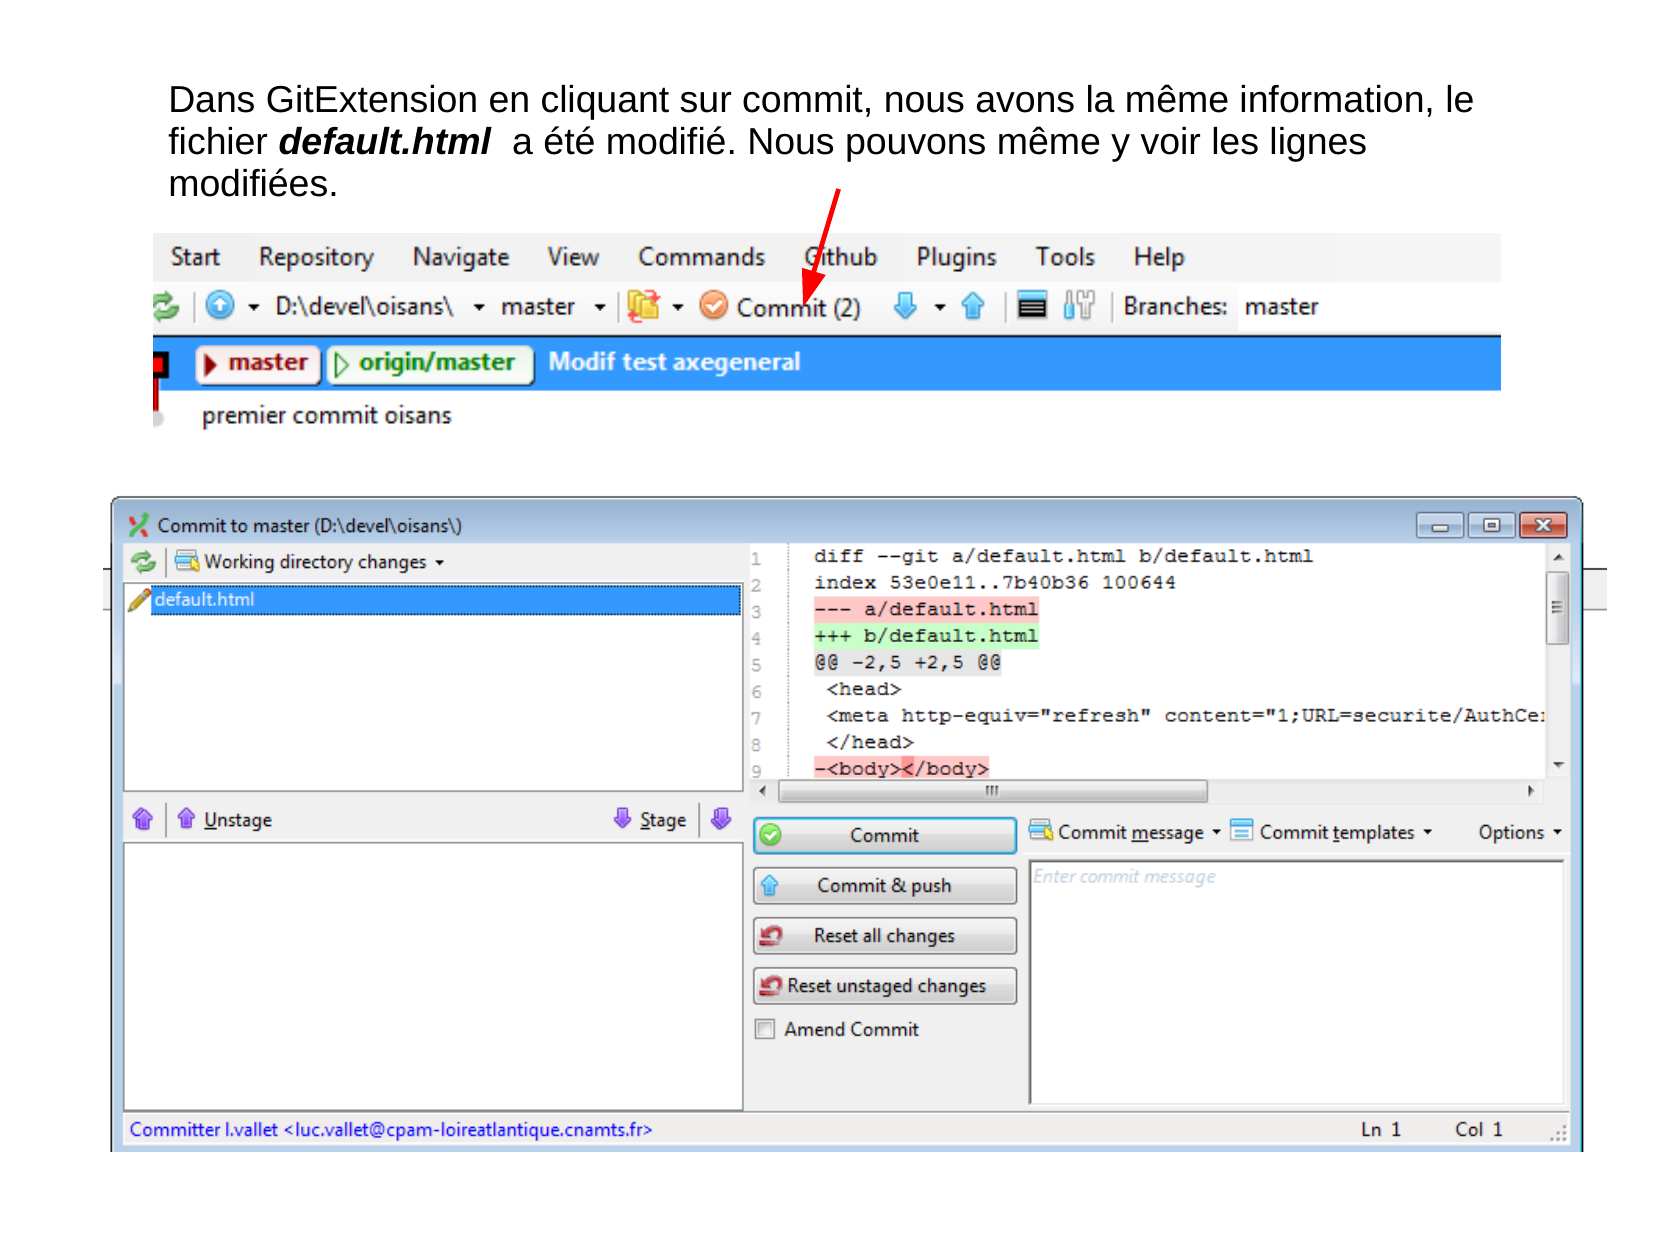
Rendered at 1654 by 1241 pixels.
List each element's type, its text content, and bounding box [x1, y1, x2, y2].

text_box Dans GitExtension en cliquant sur commit, nous avons la même information, le fichier default.html a été modifié. Nous pouvons même y voir les lignes modifiées. [153, 70, 1512, 212]
picture [153, 233, 1501, 465]
picture [103, 484, 1607, 1152]
